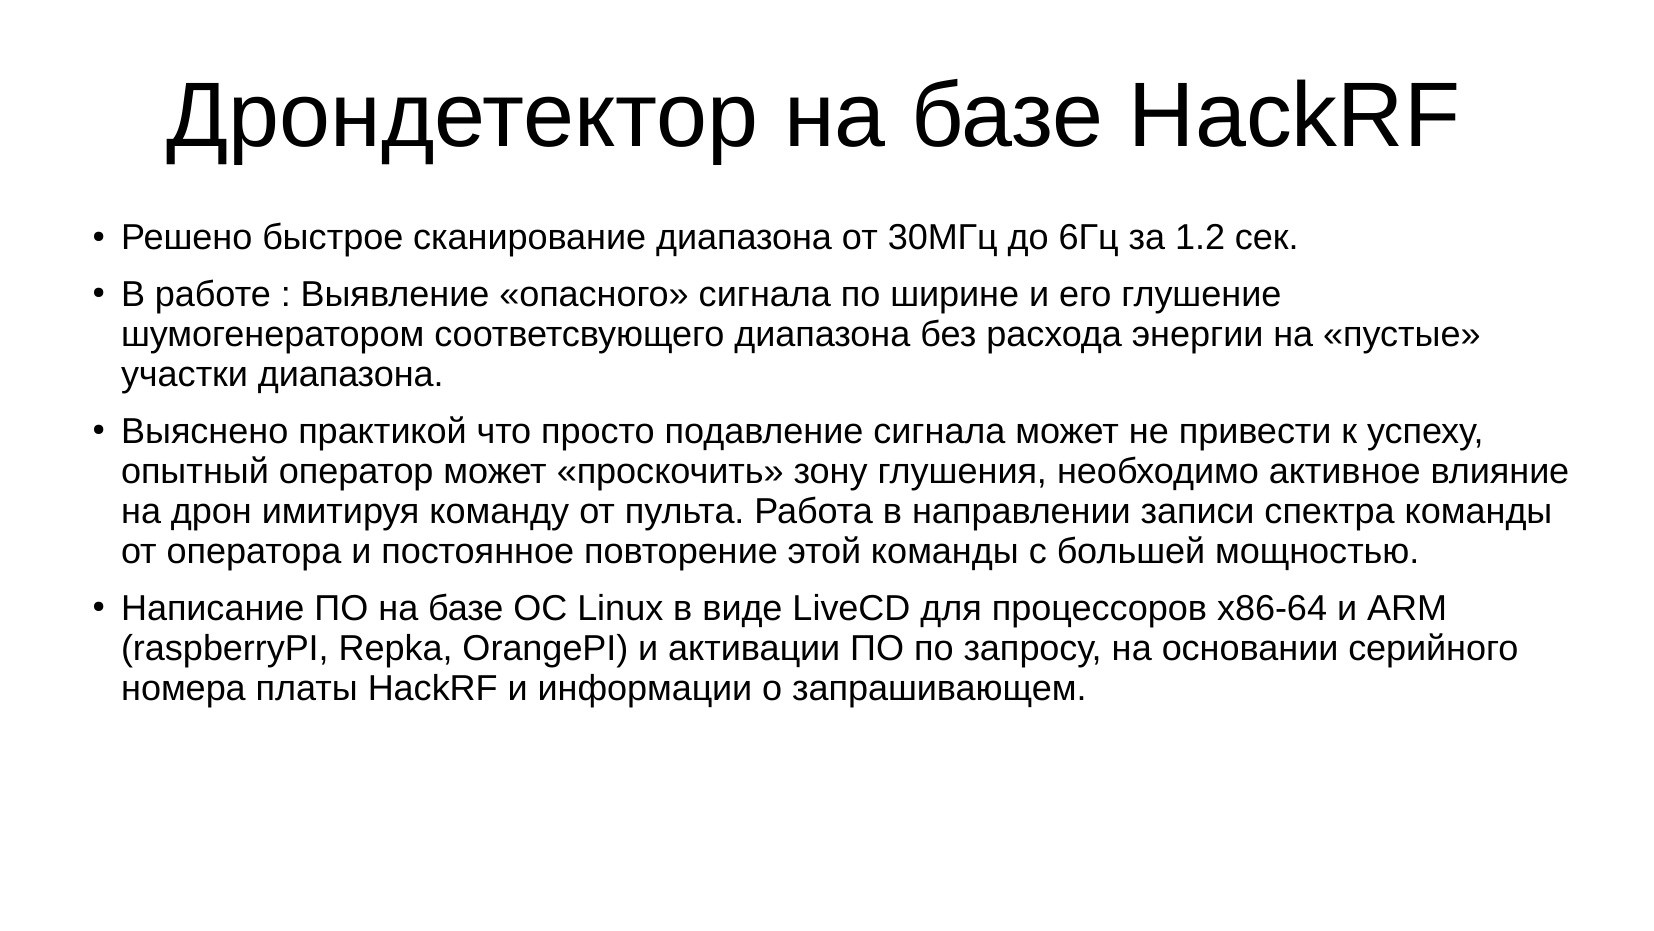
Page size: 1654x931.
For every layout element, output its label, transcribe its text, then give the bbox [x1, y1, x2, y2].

list Решено быстрое сканирование диапазона от 30МГц до 6Гц за 1.2 сек. В работе : Выявление «опасного» сигнала по ширине и его глушение шумогенератором соответсвующего диапазона без расхода энергии на «пустые» участки диапазона. Выяснено практикой что просто подавление сигнала может не привести к успеху, опытный оператор может «проскочить» зону глушения, необходимо активное влияние на дрон имитируя команду от пульта. Работа в направлении записи спектра команды от оператора и постоянное повторение этой команды с большей мощностью. Написание ПО на базе ОС Linux в виде LiveCD для процессоров x86-64 и ARM (raspberryPI, Repka, OrangePI) и активации ПО по запросу, на основании серийного номера платы HackRF и информации о запрашивающем. [82, 217, 1571, 758]
title Дрондетектор на базе HackRF [82, 37, 1571, 193]
